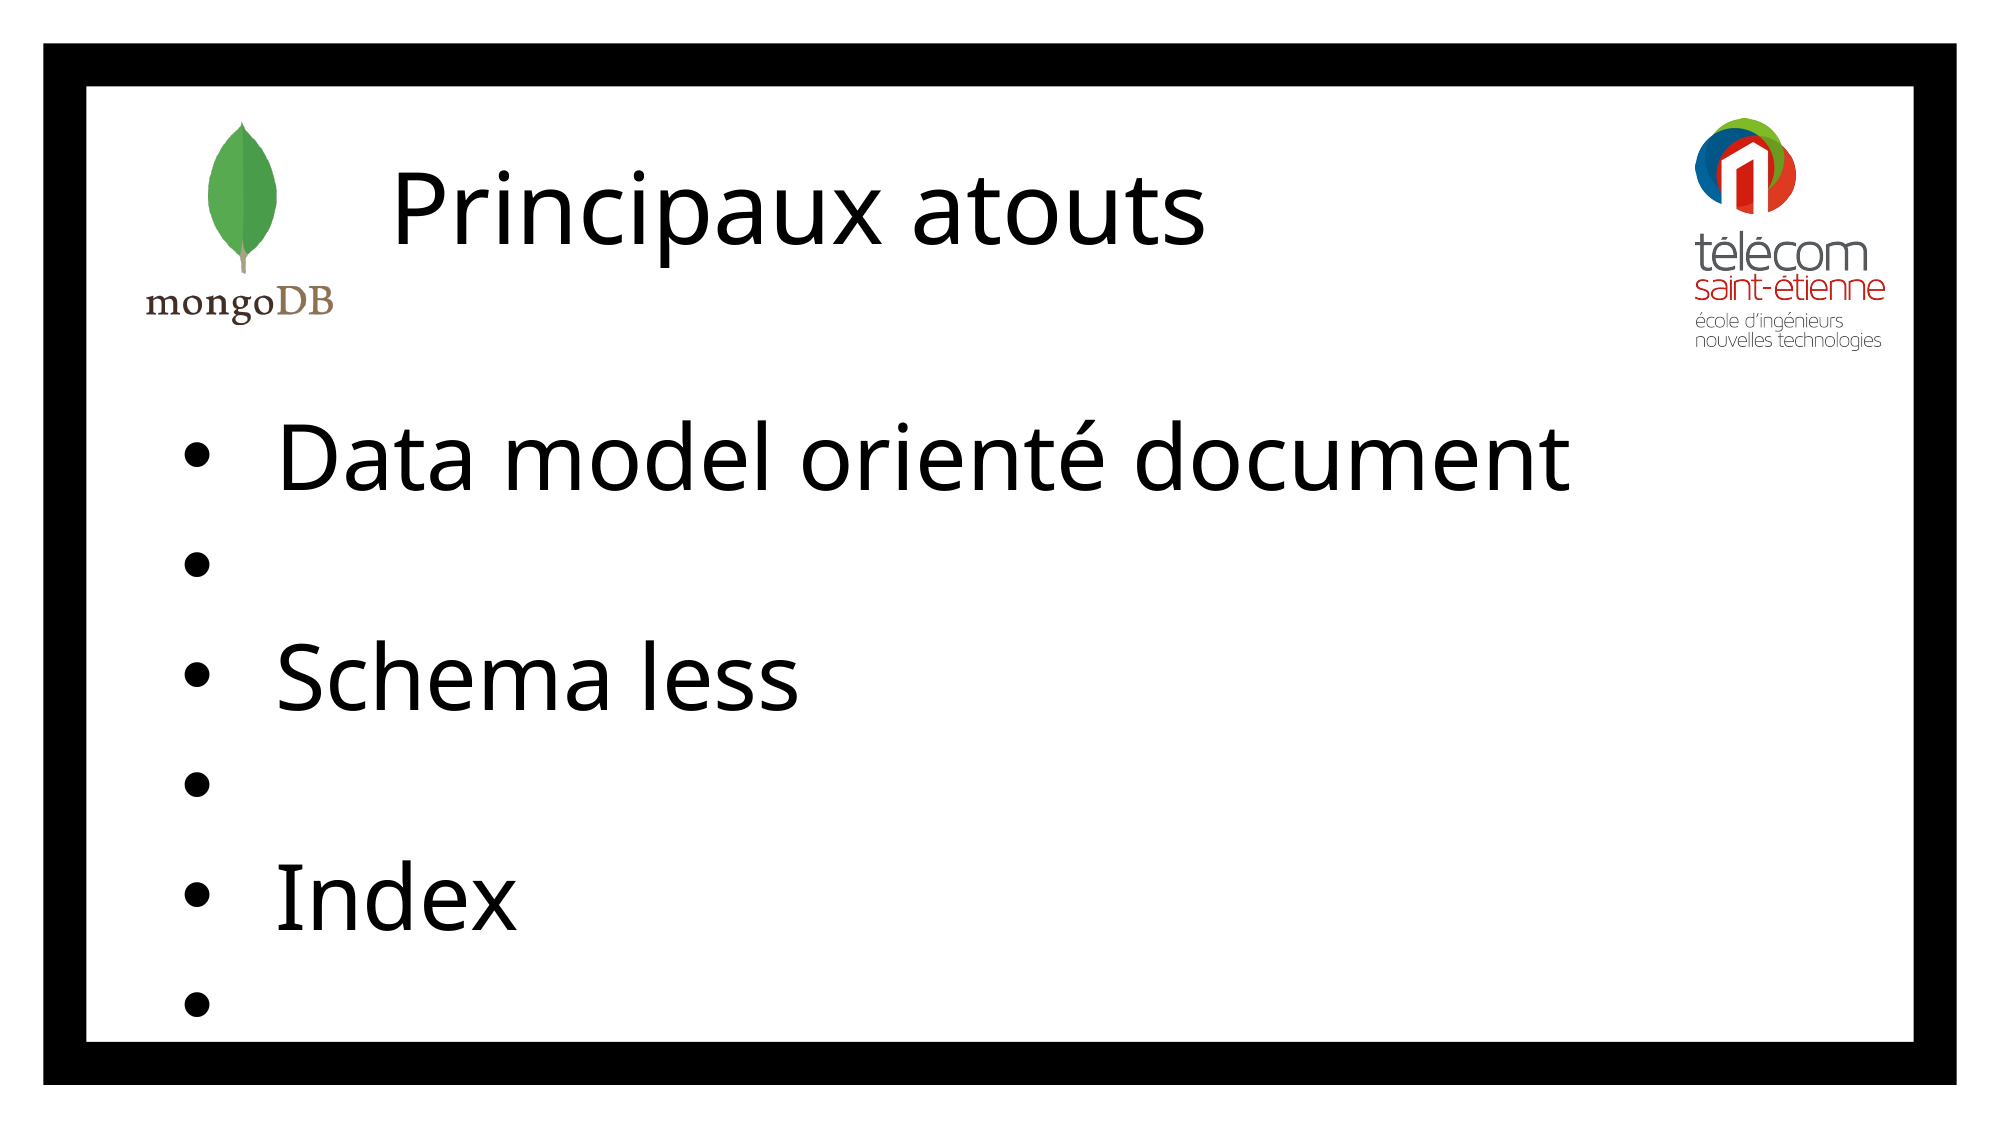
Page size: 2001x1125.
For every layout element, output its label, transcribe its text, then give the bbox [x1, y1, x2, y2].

title Principaux atouts [369, 138, 1849, 304]
picture [1695, 118, 1885, 351]
picture [145, 121, 333, 325]
text_box Data model orienté document Schema less Index [166, 391, 1849, 1073]
picture [1715, 134, 1730, 138]
